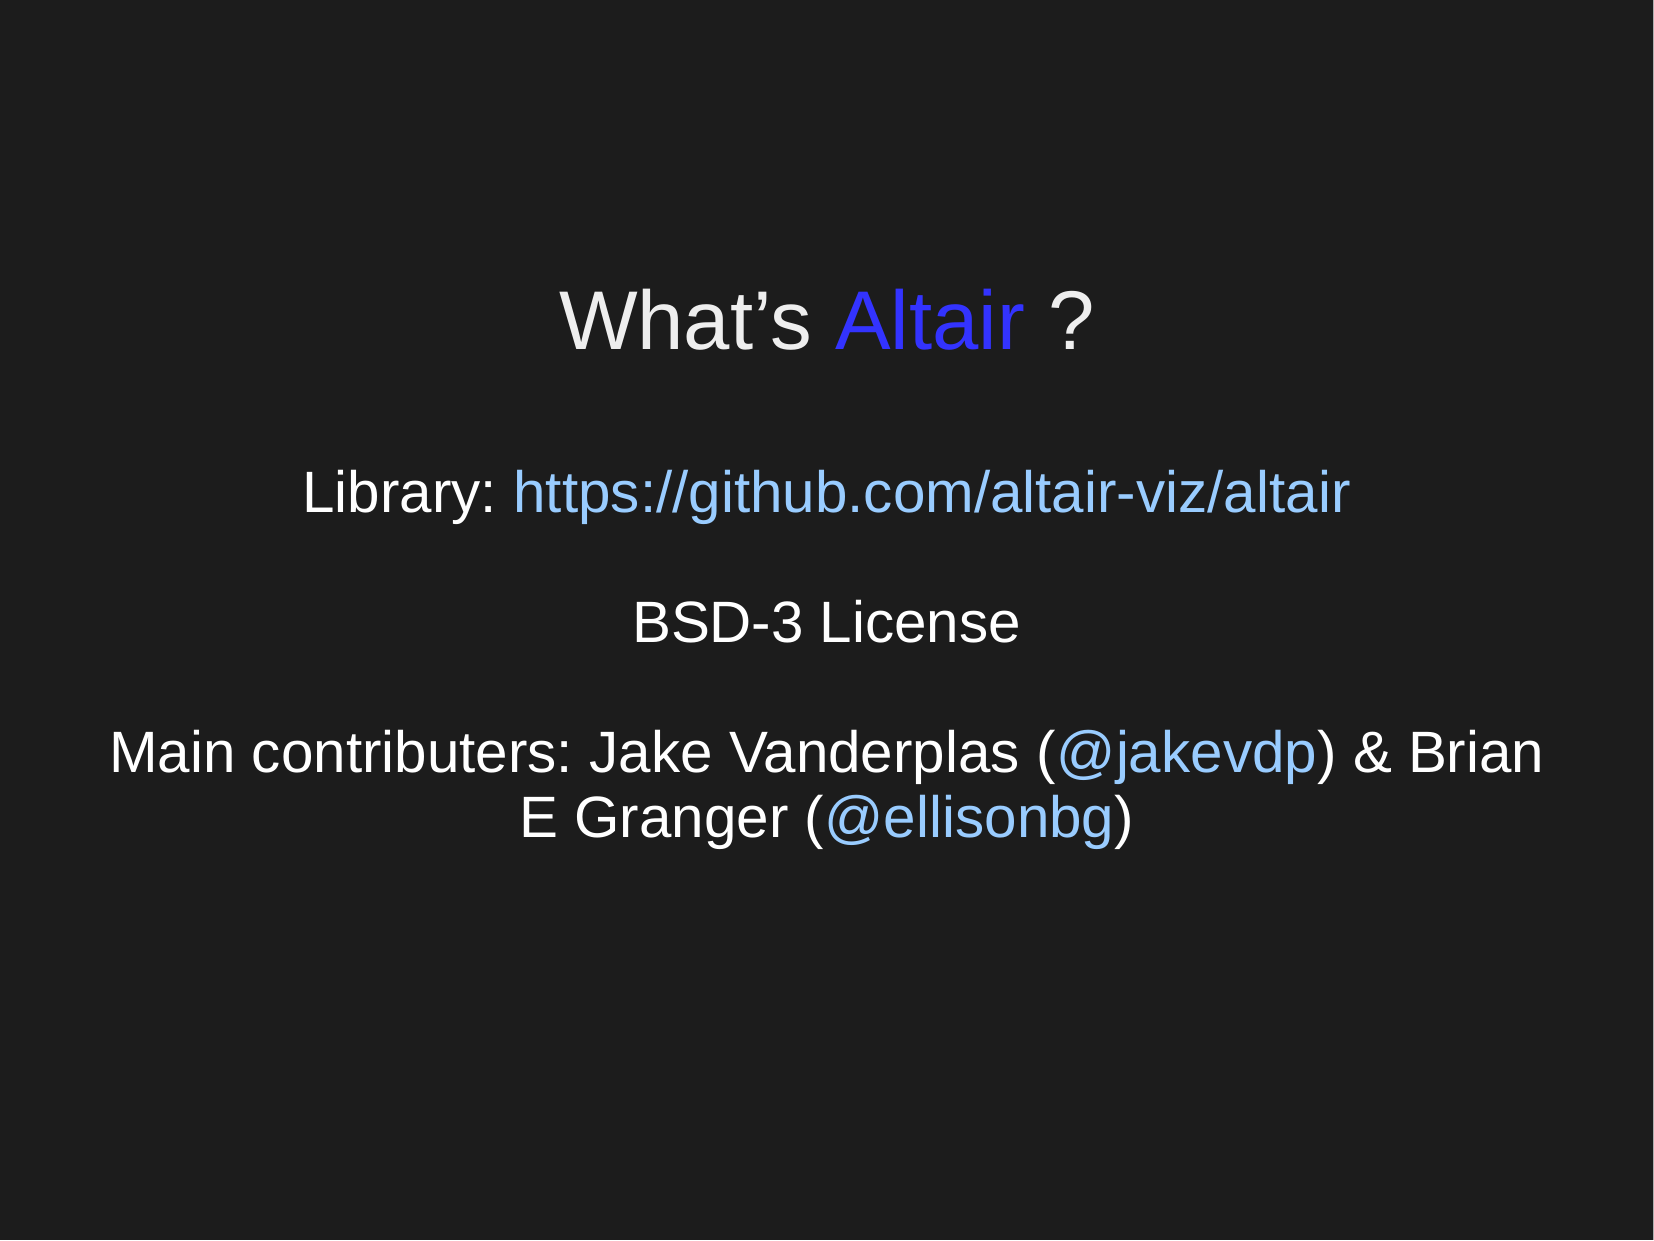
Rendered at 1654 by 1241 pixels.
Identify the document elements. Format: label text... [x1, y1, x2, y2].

text_box What’s Altair ? Library: https://github.com/altair-viz/altair BSD-3 License Main contributers: Jake Vanderplas (@jakevdp) & Brian E Granger (@ellisonbg) [82, 260, 1572, 980]
